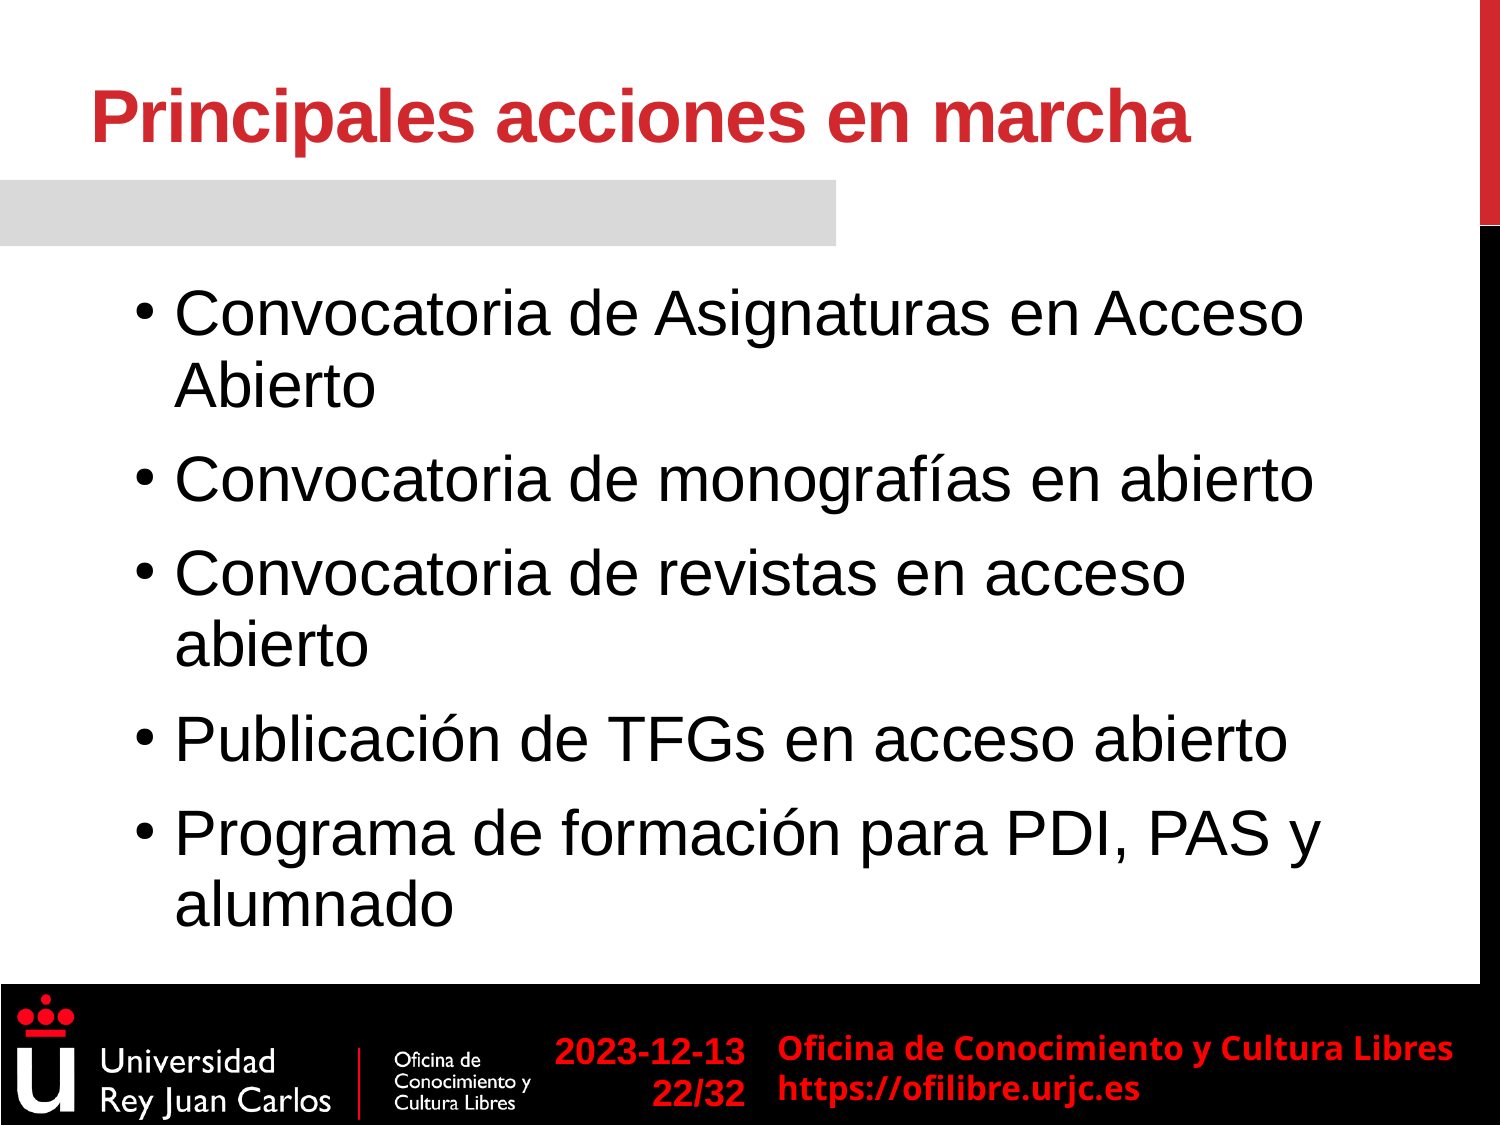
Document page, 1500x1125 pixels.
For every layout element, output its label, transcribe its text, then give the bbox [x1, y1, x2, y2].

text_box Principales acciones en marcha [0, 24, 1326, 172]
list Convocatoria de Asignaturas en Acceso Abierto Convocatoria de monografías en abierto Convocatoria de revistas en acceso abierto Publicación de TFGs en acceso abierto Programa de formación para PDI, PAS y alumnado [105, 270, 1351, 961]
title [75, 15, 1425, 172]
picture [17, 994, 531, 1120]
